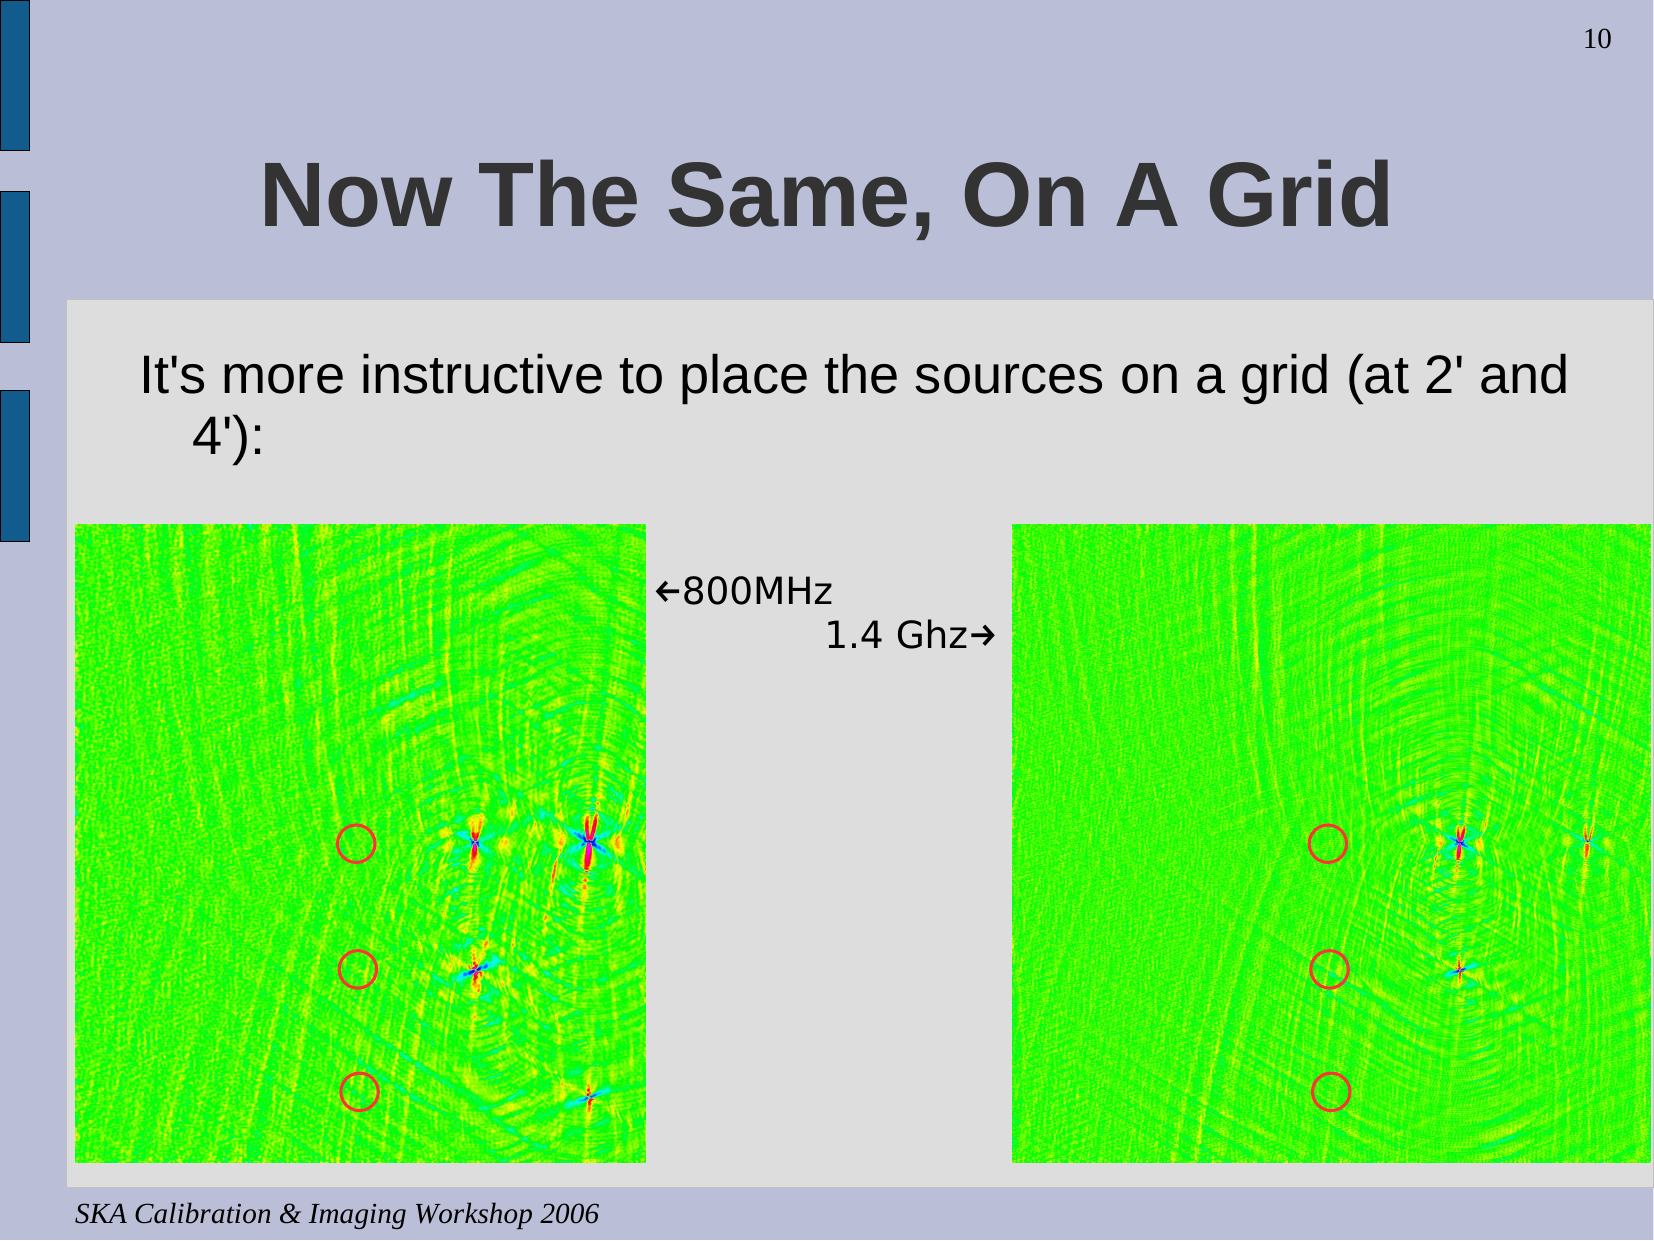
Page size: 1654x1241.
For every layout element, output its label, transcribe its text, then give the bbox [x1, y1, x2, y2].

list It's more instructive to place the sources on a grid (at 2' and 4'): [121, 344, 1576, 562]
title Now The Same, On A Grid [121, 91, 1534, 299]
picture [1012, 524, 1651, 1163]
picture [75, 524, 646, 1163]
text_box ←800MHz 1.4 Ghz→ [646, 562, 1012, 1088]
